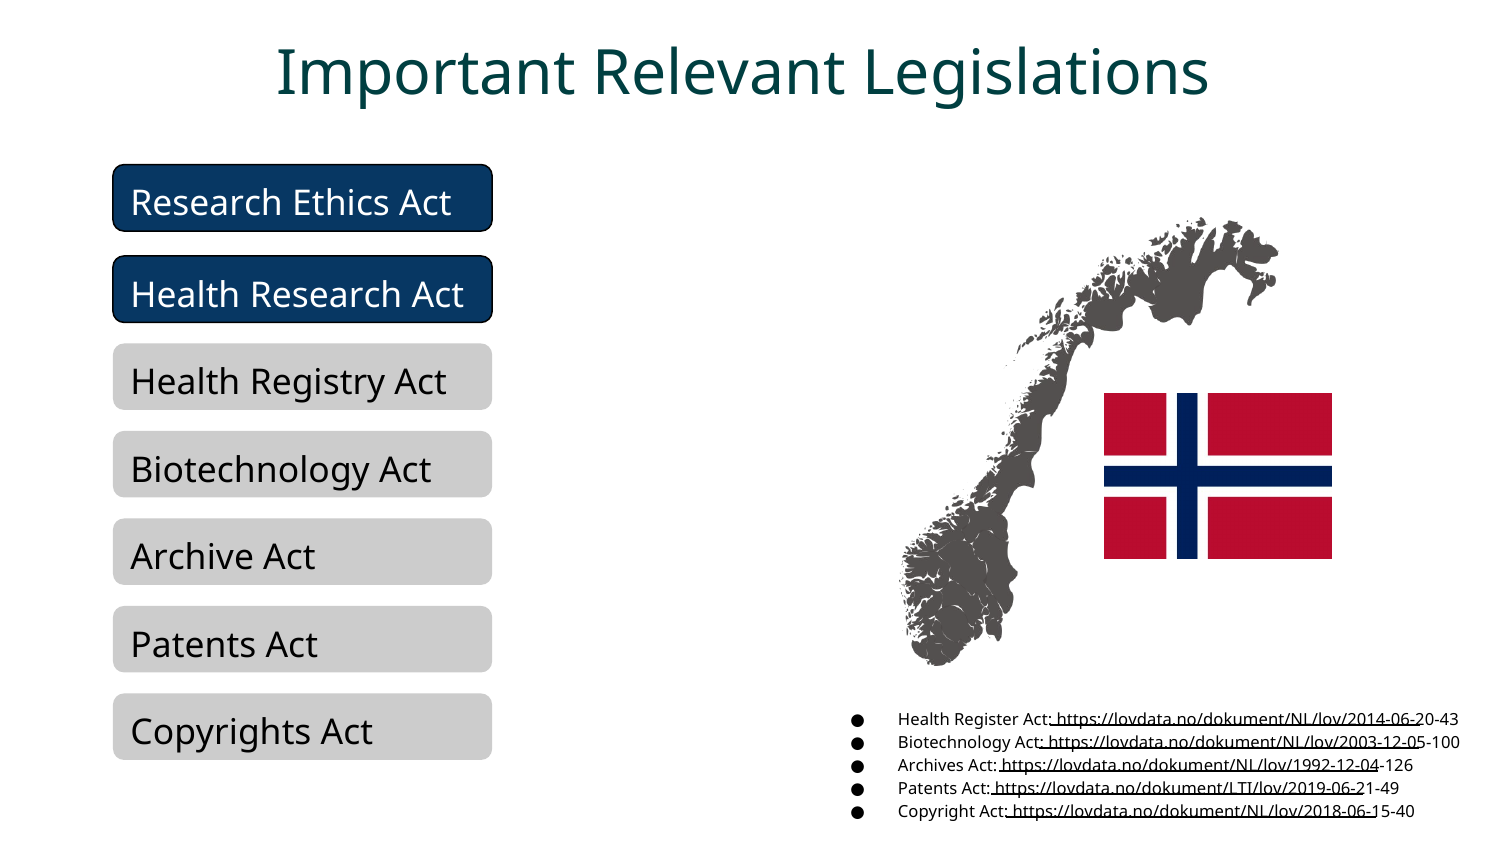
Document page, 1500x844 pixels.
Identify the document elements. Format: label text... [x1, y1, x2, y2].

text_box Health Research Act [130, 269, 493, 311]
text_box ● [850, 753, 867, 774]
text_box ● [850, 776, 867, 797]
text_box Patents Act [130, 619, 334, 661]
text_box Biotechnology Act [130, 444, 453, 486]
text_box Archives Act: https://lovdata.no/dokument/NL/lov/1992-12-04-126 [897, 753, 1454, 774]
text_box ● [850, 730, 867, 751]
text_box ● [850, 707, 867, 728]
picture [899, 217, 1332, 666]
text_box Biotechnology Act: https://lovdata.no/dokument/NL/lov/2003-12-05-100 [897, 730, 1500, 751]
text_box [0, 0, 1500, 844]
text_box Copyrights Act [130, 706, 392, 749]
text_box Health Registry Act [130, 356, 474, 399]
text_box Health Register Act: https://lovdata.no/dokument/NL/lov/2014-06-20-43 [897, 707, 1500, 728]
text_box Archive Act [130, 531, 333, 574]
text_box Patents Act: https://lovdata.no/dokument/LTI/lov/2019-06-21-49 [897, 776, 1436, 797]
text_box ● [850, 799, 867, 820]
text_box Important Relevant Legislations [275, 28, 1273, 101]
text_box Research Ethics Act [130, 177, 483, 220]
text_box Copyright Act: https://lovdata.no/dokument/NL/lov/2018-06-15-40 [897, 799, 1453, 820]
